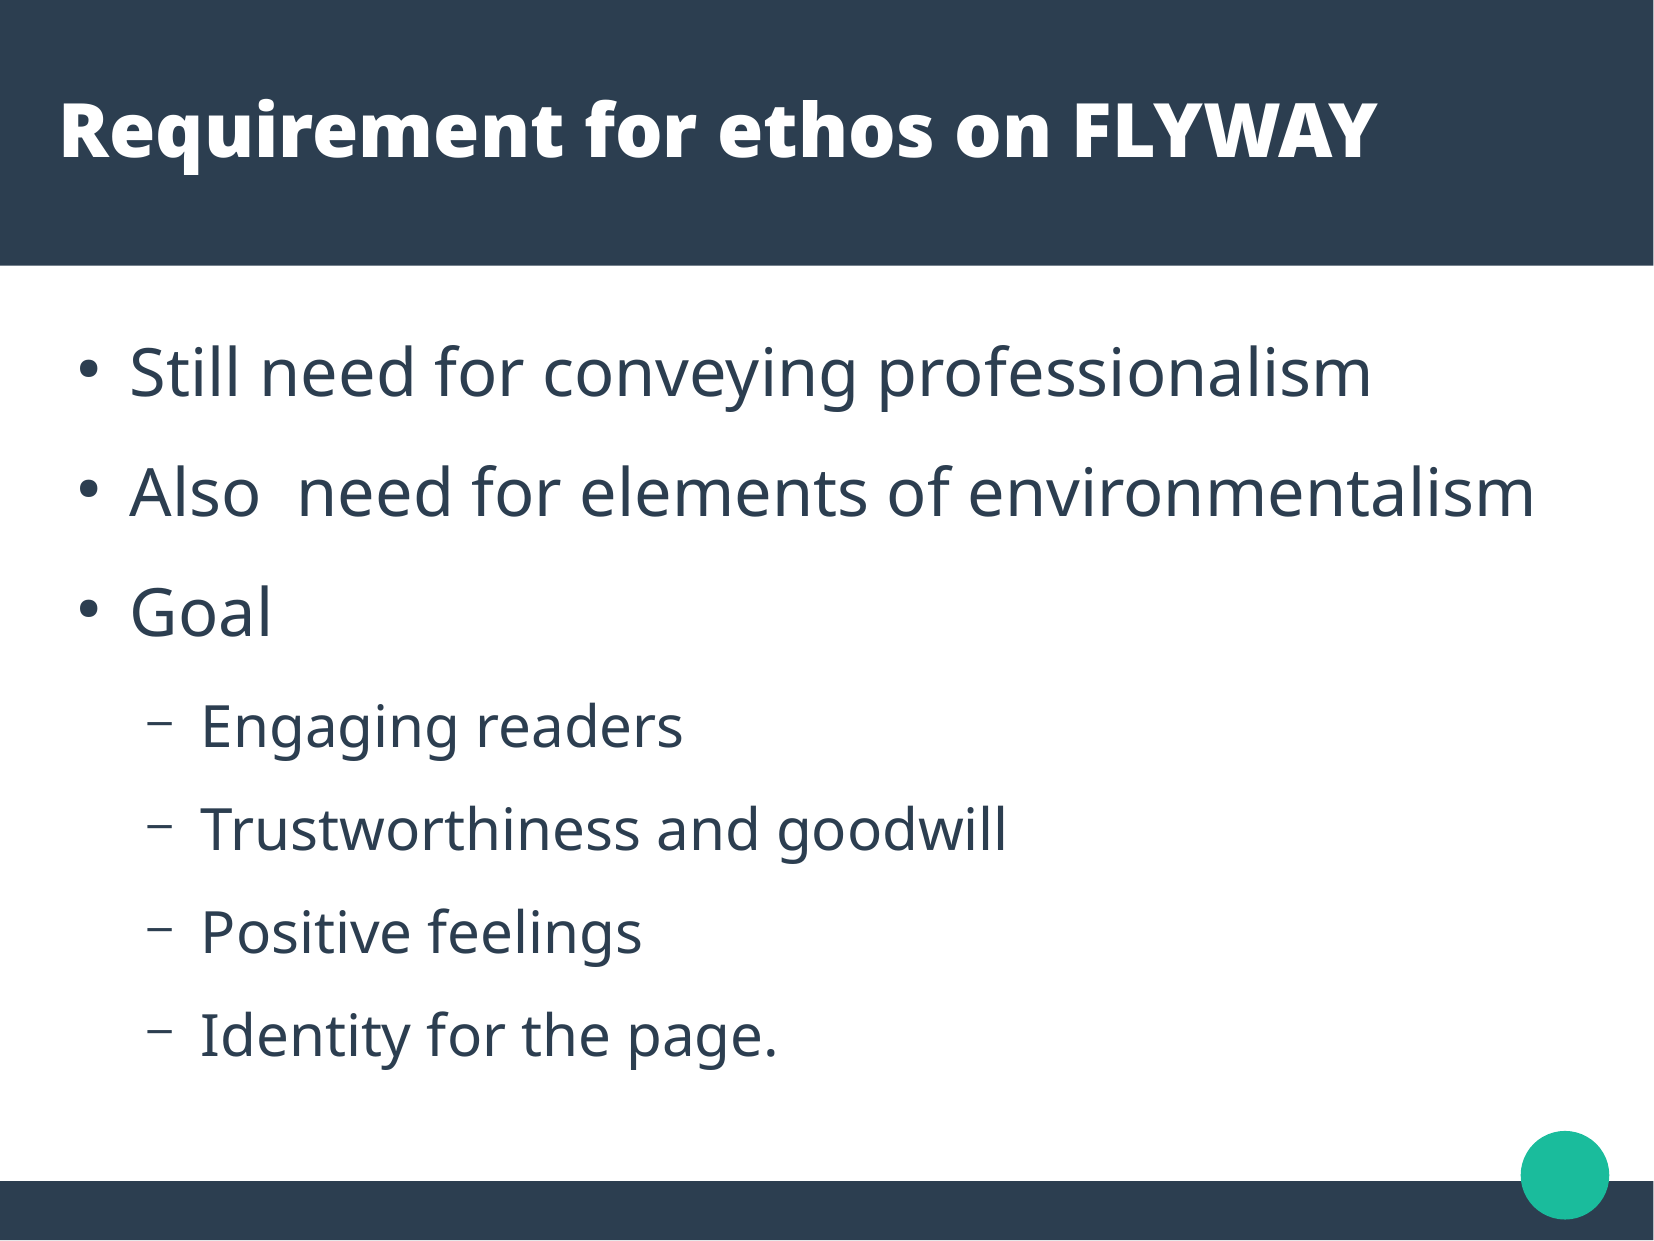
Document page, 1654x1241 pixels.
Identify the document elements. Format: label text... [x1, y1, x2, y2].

title Requirement for ethos on FLYWAY [59, 49, 1595, 207]
list Still need for conveying professionalism Also need for elements of environmentalism Goal Engaging readers Trustworthiness and goodwill Positive feelings Identity for the page. [59, 324, 1595, 1152]
